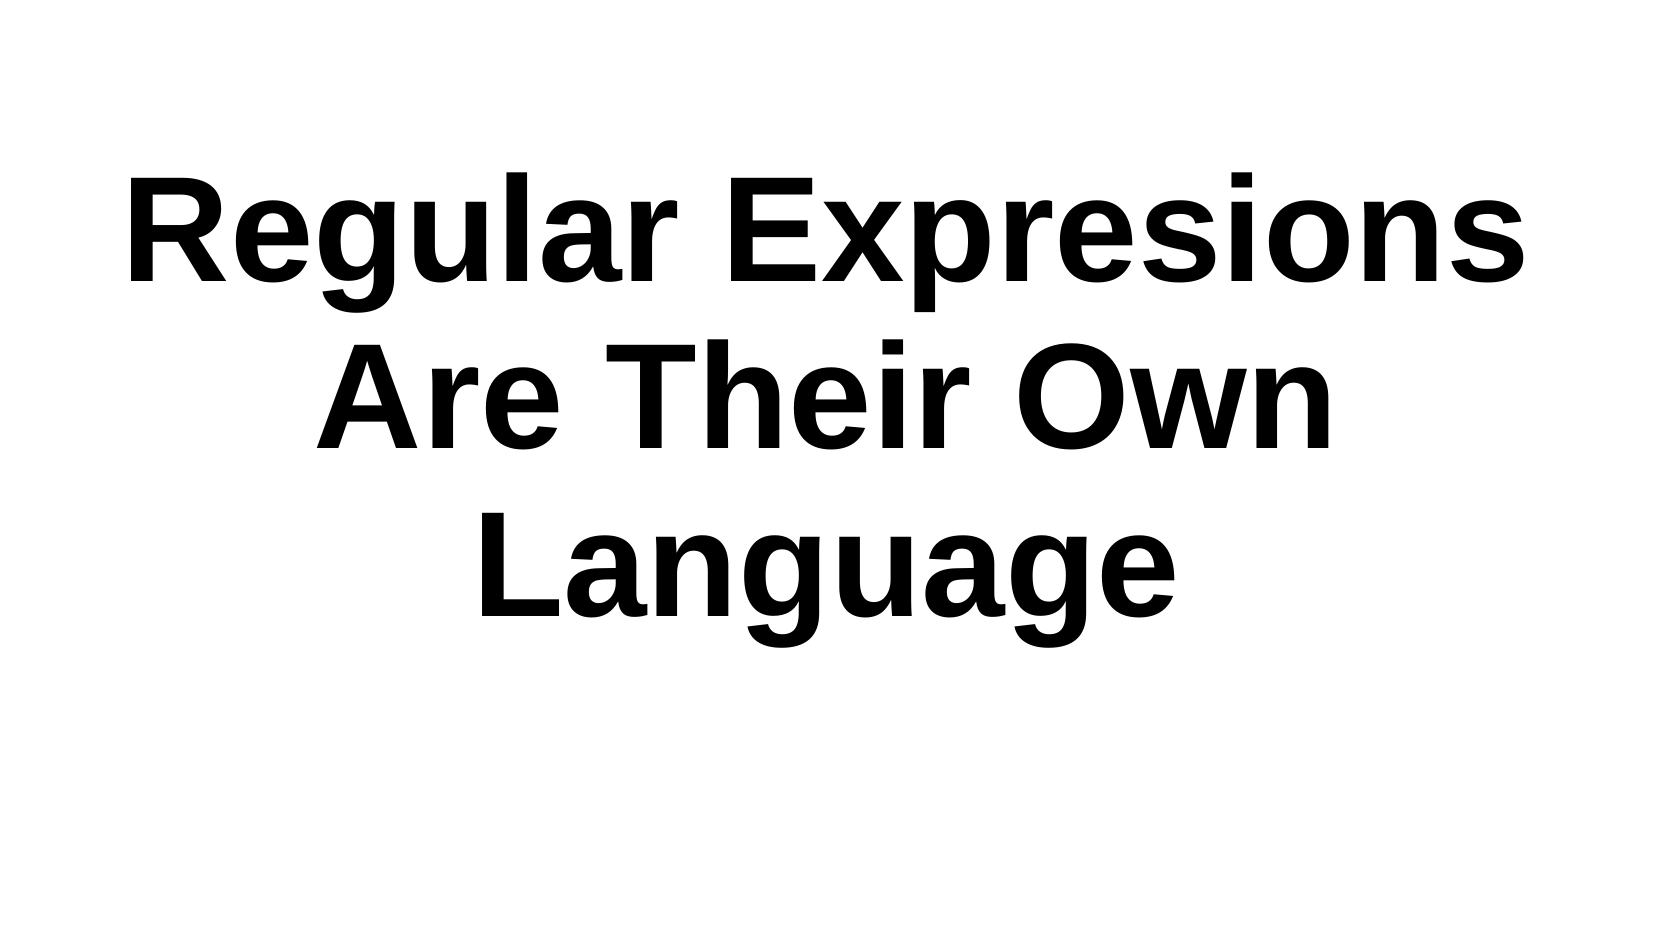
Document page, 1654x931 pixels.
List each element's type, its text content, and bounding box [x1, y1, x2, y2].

subtitle Regular Expresions Are Their Own Language [82, 36, 1571, 757]
